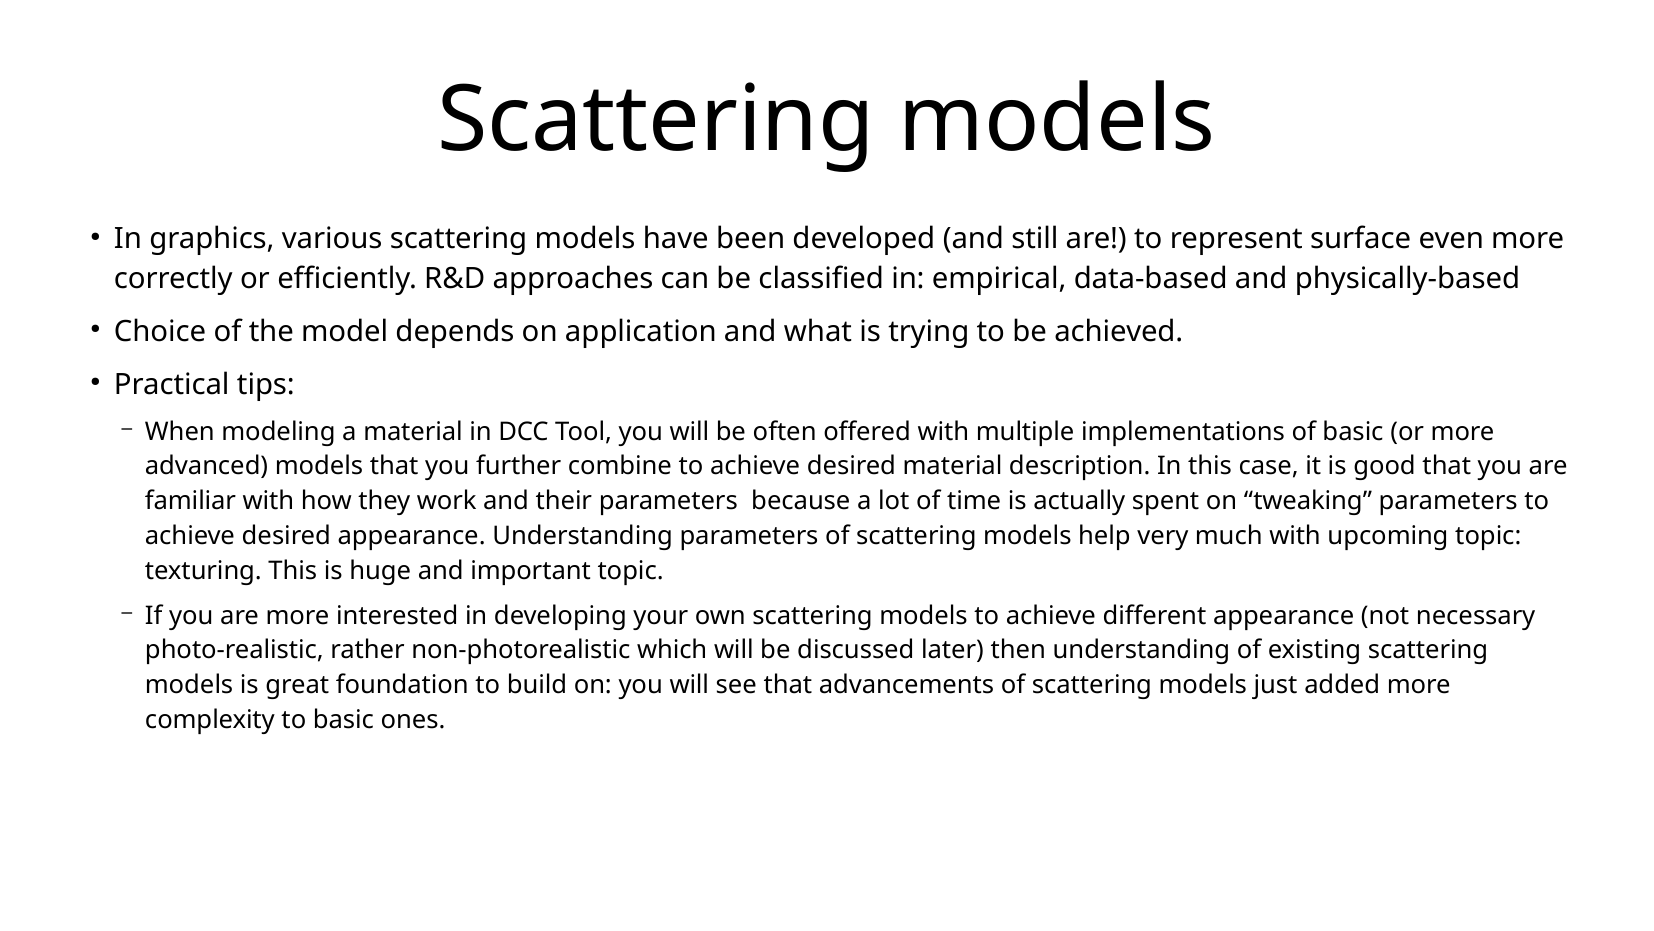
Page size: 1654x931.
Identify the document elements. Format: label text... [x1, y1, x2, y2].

list In graphics, various scattering models have been developed (and still are!) to represent surface even more correctly or efficiently. R&D approaches can be classified in: empirical, data-based and physically-based Choice of the model depends on application and what is trying to be achieved. Practical tips: When modeling a material in DCC Tool, you will be often offered with multiple implementations of basic (or more advanced) models that you further combine to achieve desired material description. In this case, it is good that you are familiar with how they work and their parameters because a lot of time is actually spent on “tweaking” parameters to achieve desired appearance. Understanding parameters of scattering models help very much with upcoming topic: texturing. This is huge and important topic. If you are more interested in developing your own scattering models to achieve different appearance (not necessary photo-realistic, rather non-photorealistic which will be discussed later) then understanding of existing scattering models is great foundation to build on: you will see that advancements of scattering models just added more complexity to basic ones. [82, 217, 1571, 758]
title Scattering models [82, 37, 1571, 193]
